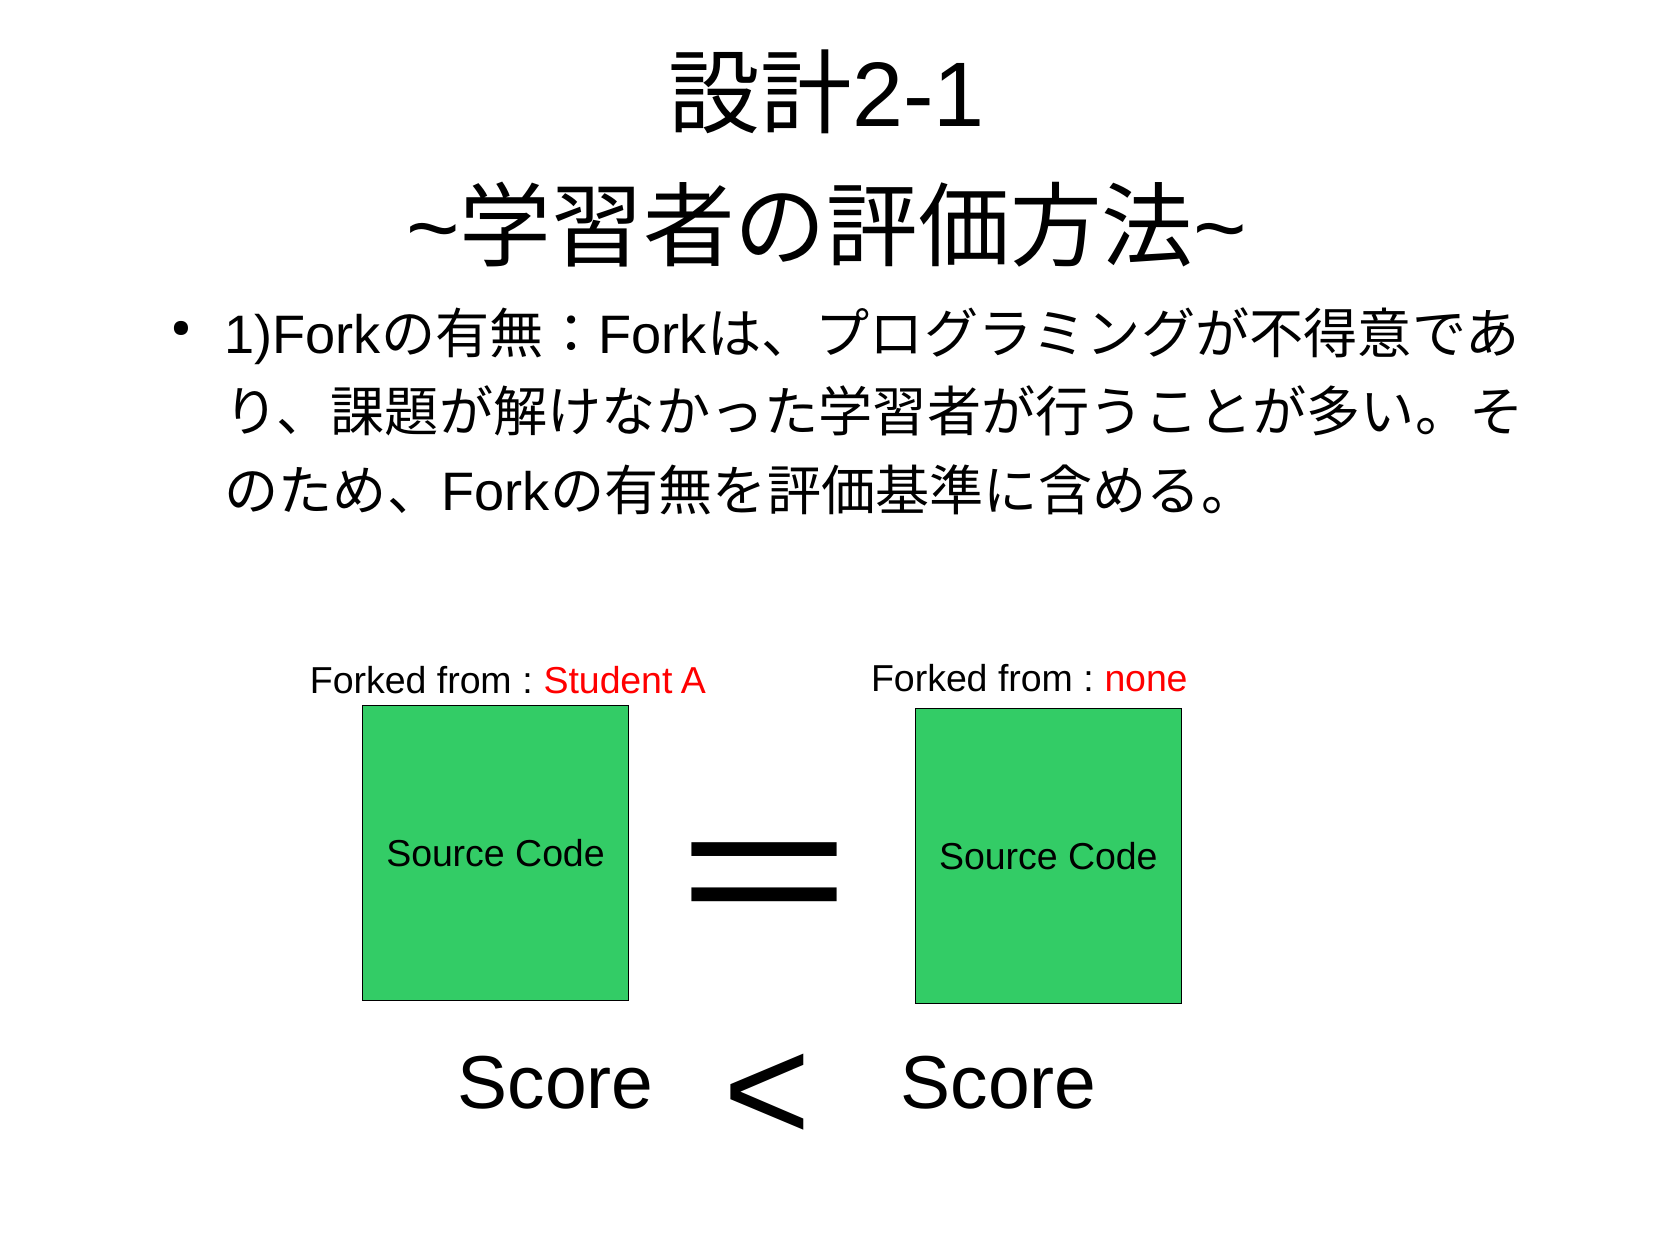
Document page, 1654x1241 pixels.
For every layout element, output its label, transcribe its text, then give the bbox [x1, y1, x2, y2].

title 設計2-1 ~学習者の評価方法~ [82, 36, 1571, 270]
text_box ＝ [649, 708, 1063, 978]
text_box Forked from : Student A [295, 651, 739, 709]
text_box Source Code [362, 709, 629, 1001]
list 1)Forkの有無：Forkは、プログラミングが不得意であり、課題が解けなかった学習者が行うことが多い。そのため、Forkの有無を評価基準に含める。 [82, 290, 1571, 1109]
text_box < [708, 998, 1329, 1182]
text_box Source Code [915, 708, 1182, 998]
text_box Forked from : none [856, 649, 1241, 707]
text_box Score [442, 1033, 708, 1133]
